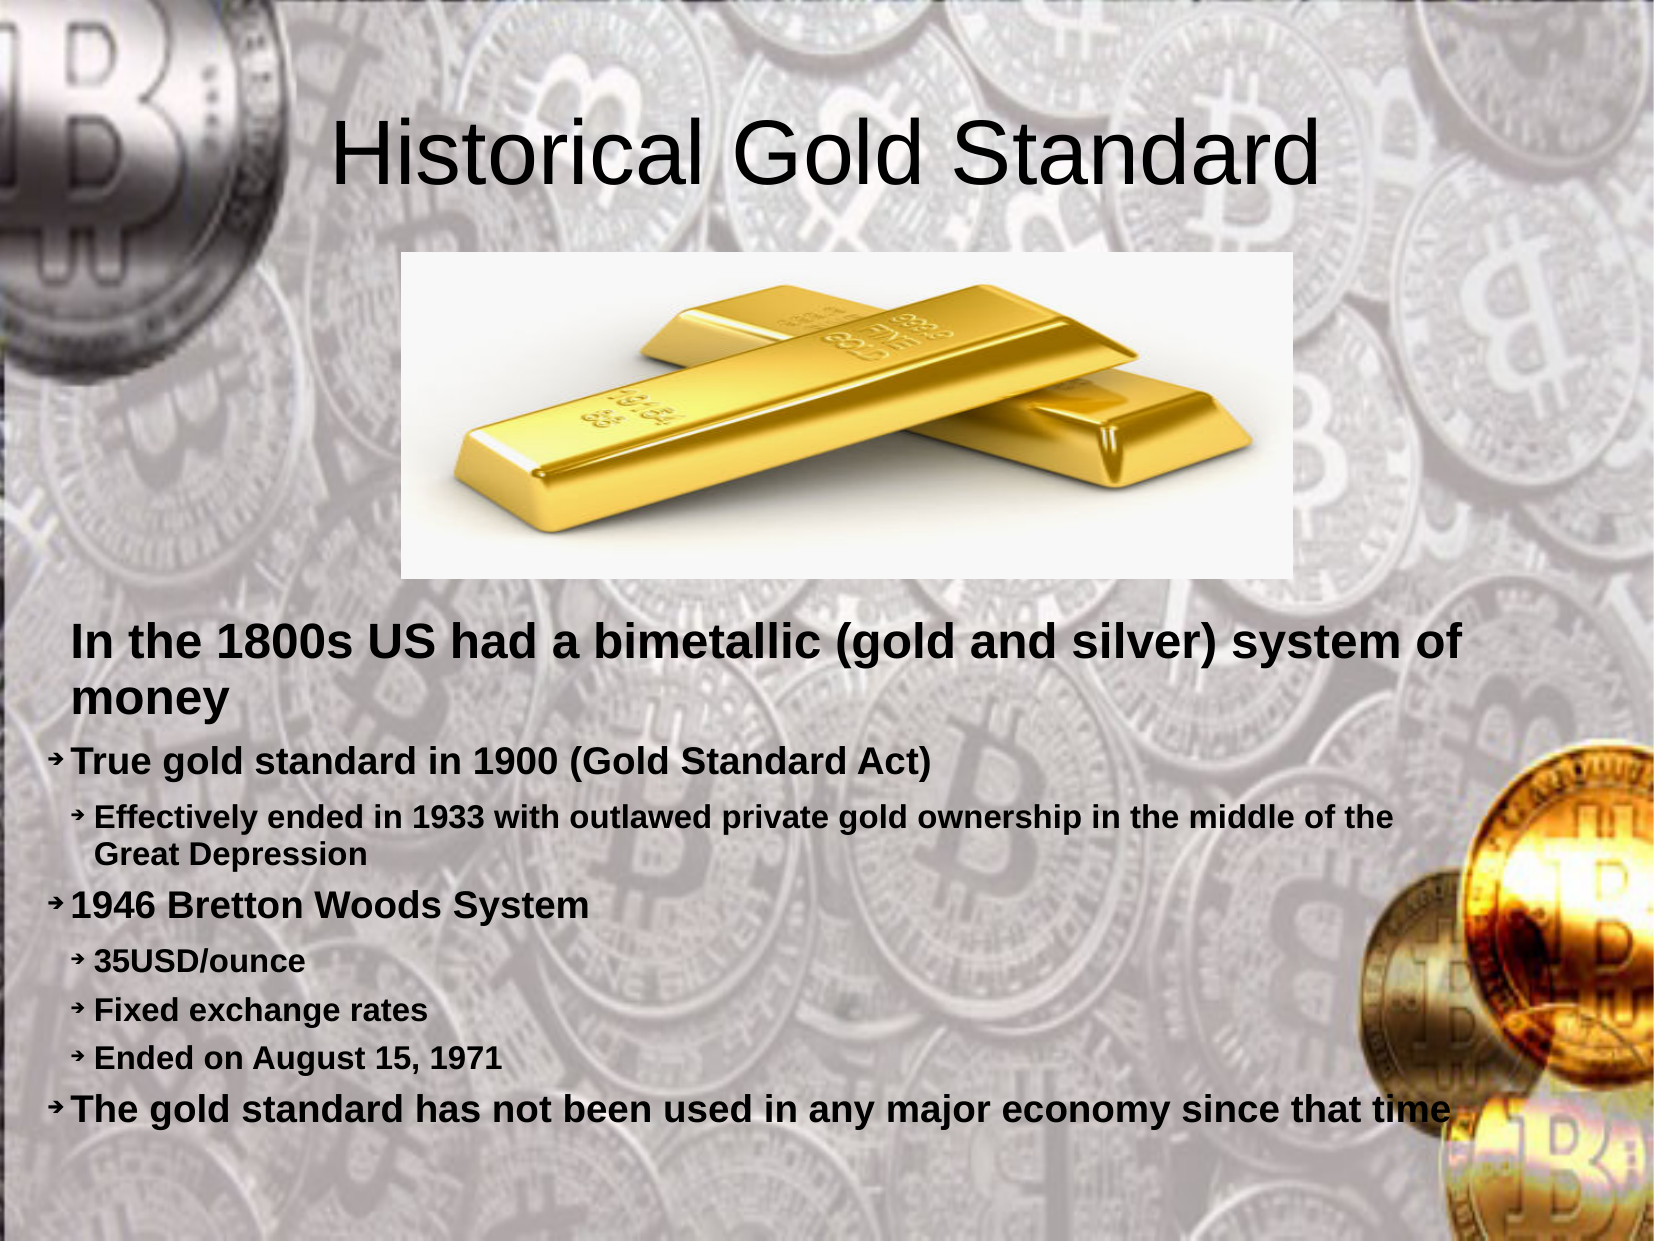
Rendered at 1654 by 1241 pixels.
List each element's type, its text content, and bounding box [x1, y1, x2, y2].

list In the 1800s US had a bimetallic (gold and silver) system of money True gold standard in 1900 (Gold Standard Act) Effectively ended in 1933 with outlawed private gold ownership in the middle of the Great Depression 1946 Bretton Woods System 35USD/ounce Fixed exchange rates Ended on August 15, 1971 The gold standard has not been used in any major economy since that time [23, 614, 1479, 1170]
picture [0, 0, 1654, 1241]
title Historical Gold Standard [82, 49, 1571, 257]
